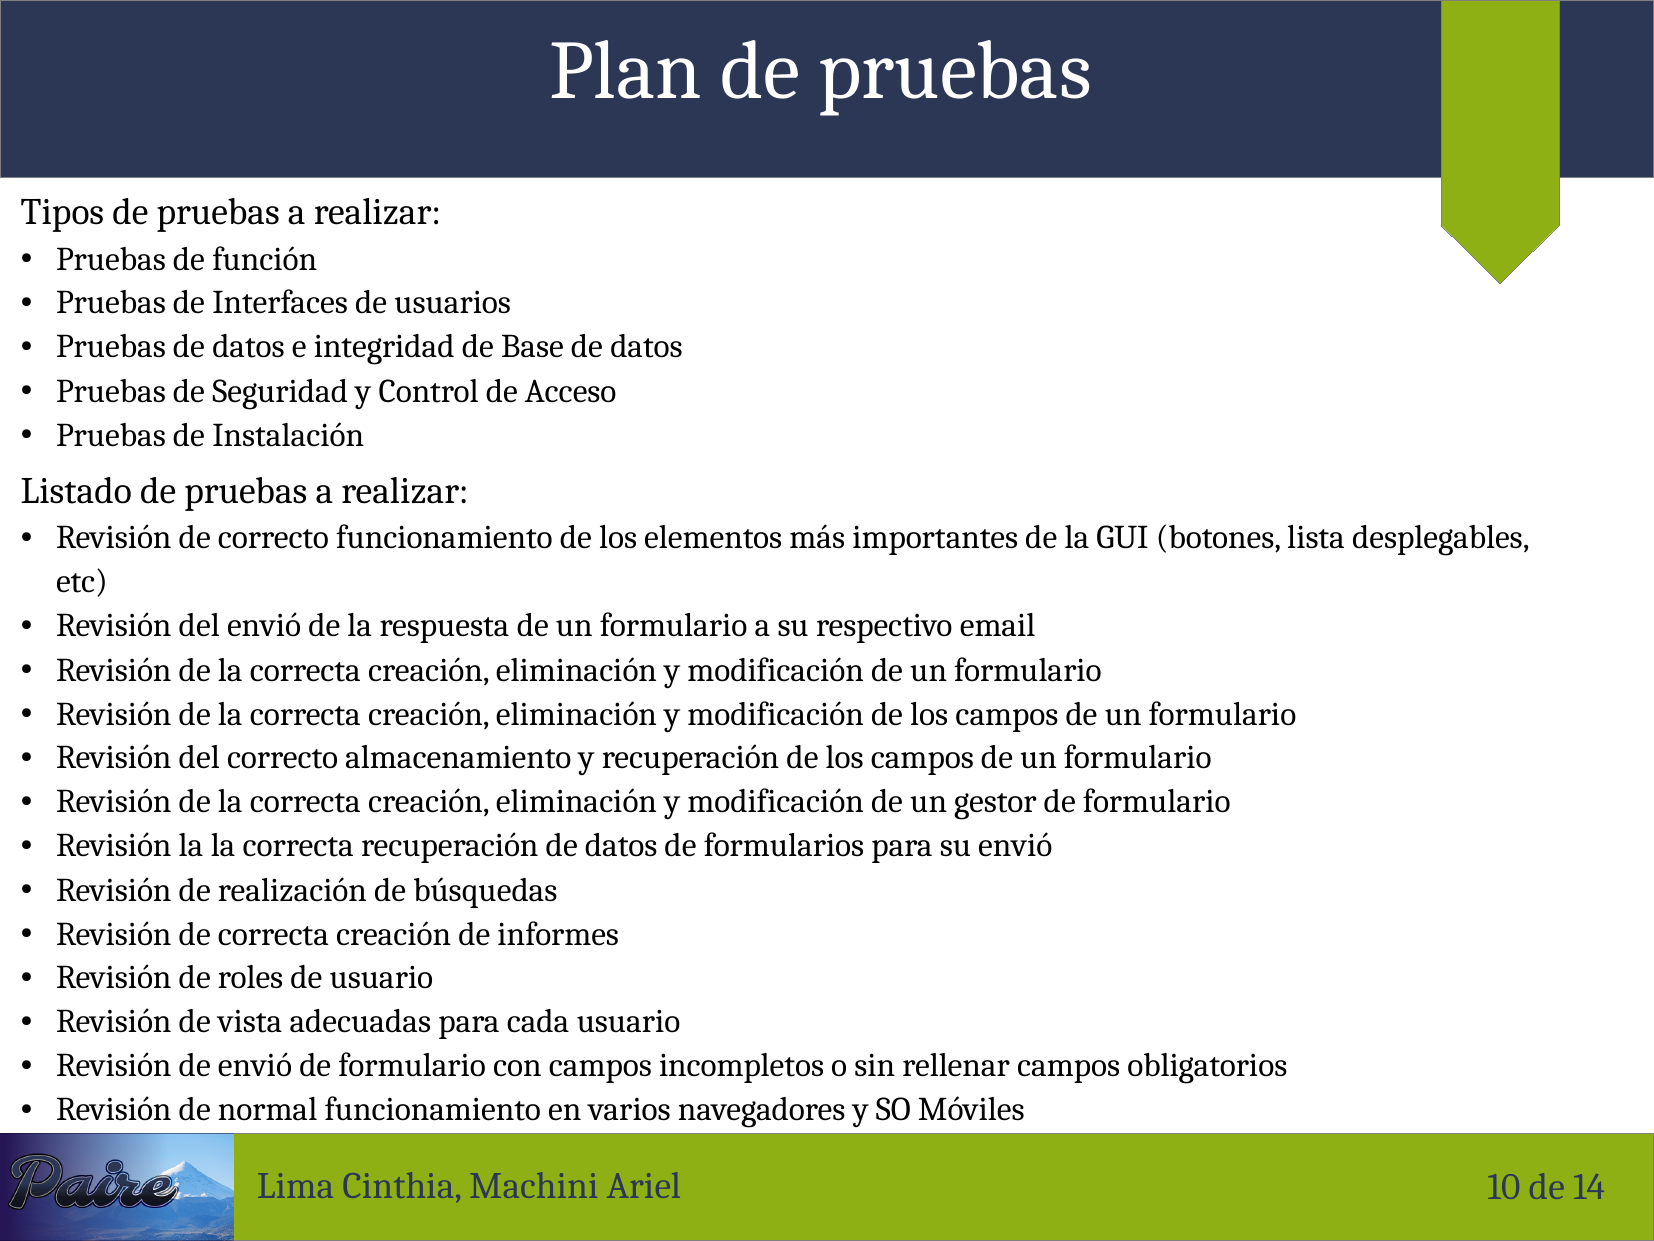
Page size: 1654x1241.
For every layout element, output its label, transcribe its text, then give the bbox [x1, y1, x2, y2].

text_box <number> de 14 [1464, 1158, 1654, 1217]
text_box Plan de pruebas [342, 15, 1300, 130]
text_box [234, 1133, 1654, 1241]
text_box Lima Cinthia, Machini Ariel [242, 1157, 715, 1217]
picture [0, 1133, 234, 1241]
text_box Tipos de pruebas a realizar: Pruebas de función Pruebas de Interfaces de usuarios Pruebas de datos e integridad de Base de datos Pruebas de Seguridad y Control de Acceso Pruebas de Instalación [5, 177, 1016, 456]
text_box [0, 0, 1654, 284]
text_box Listado de pruebas a realizar: Revisión de correcto funcionamiento de los elementos más importantes de la GUI (botones, lista desplegables, etc) Revisión del envió de la respuesta de un formulario a su respectivo email Revisión de la correcta creación, eliminación y modificación de un formulario Revisión de la correcta creación, eliminación y modificación de los campos de un formulario Revisión del correcto almacenamiento y recuperación de los campos de un formulario Revisión de la correcta creación, eliminación y modificación de un gestor de formulario Revisión la la correcta recuperación de datos de formularios para su envió Revisión de realización de búsquedas Revisión de correcta creación de informes Revisión de roles de usuario Revisión de vista adecuadas para cada usuario Revisión de envió de formulario con campos incompletos o sin rellenar campos obligatorios Revisión de normal funcionamiento en varios navegadores y SO Móviles [5, 456, 1560, 1139]
